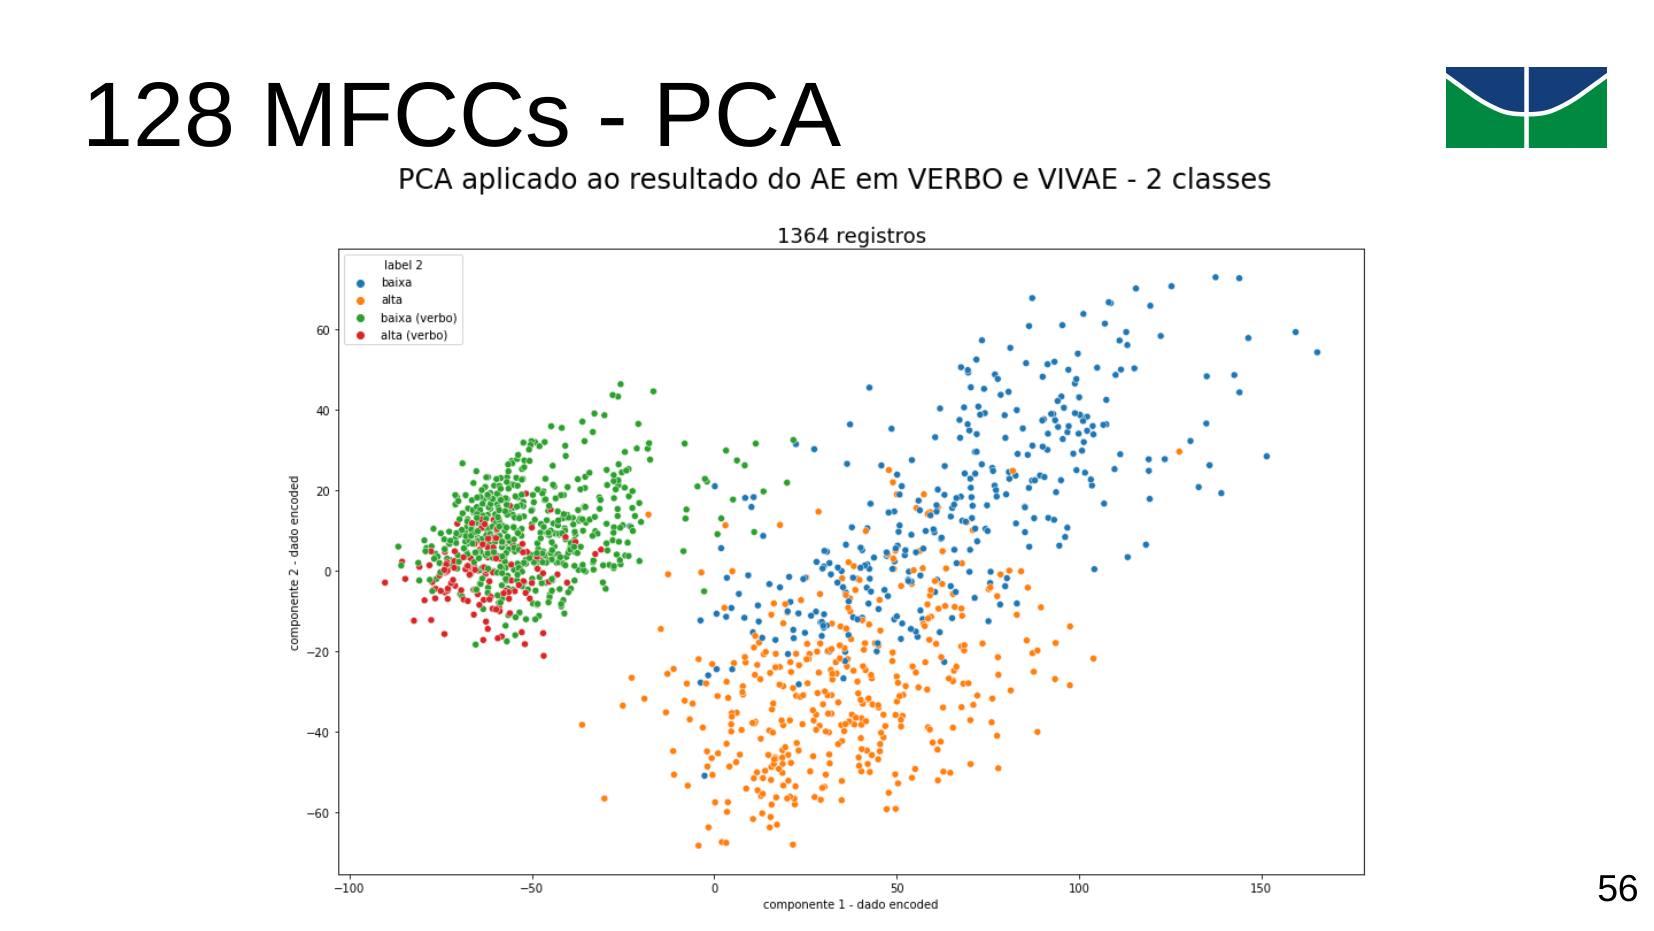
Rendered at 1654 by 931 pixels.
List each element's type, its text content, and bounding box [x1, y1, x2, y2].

title 128 MFCCs - PCA [82, 37, 1571, 193]
picture [1571, 67, 1607, 148]
picture [282, 159, 1372, 918]
text_box <number> [1024, 860, 1654, 931]
